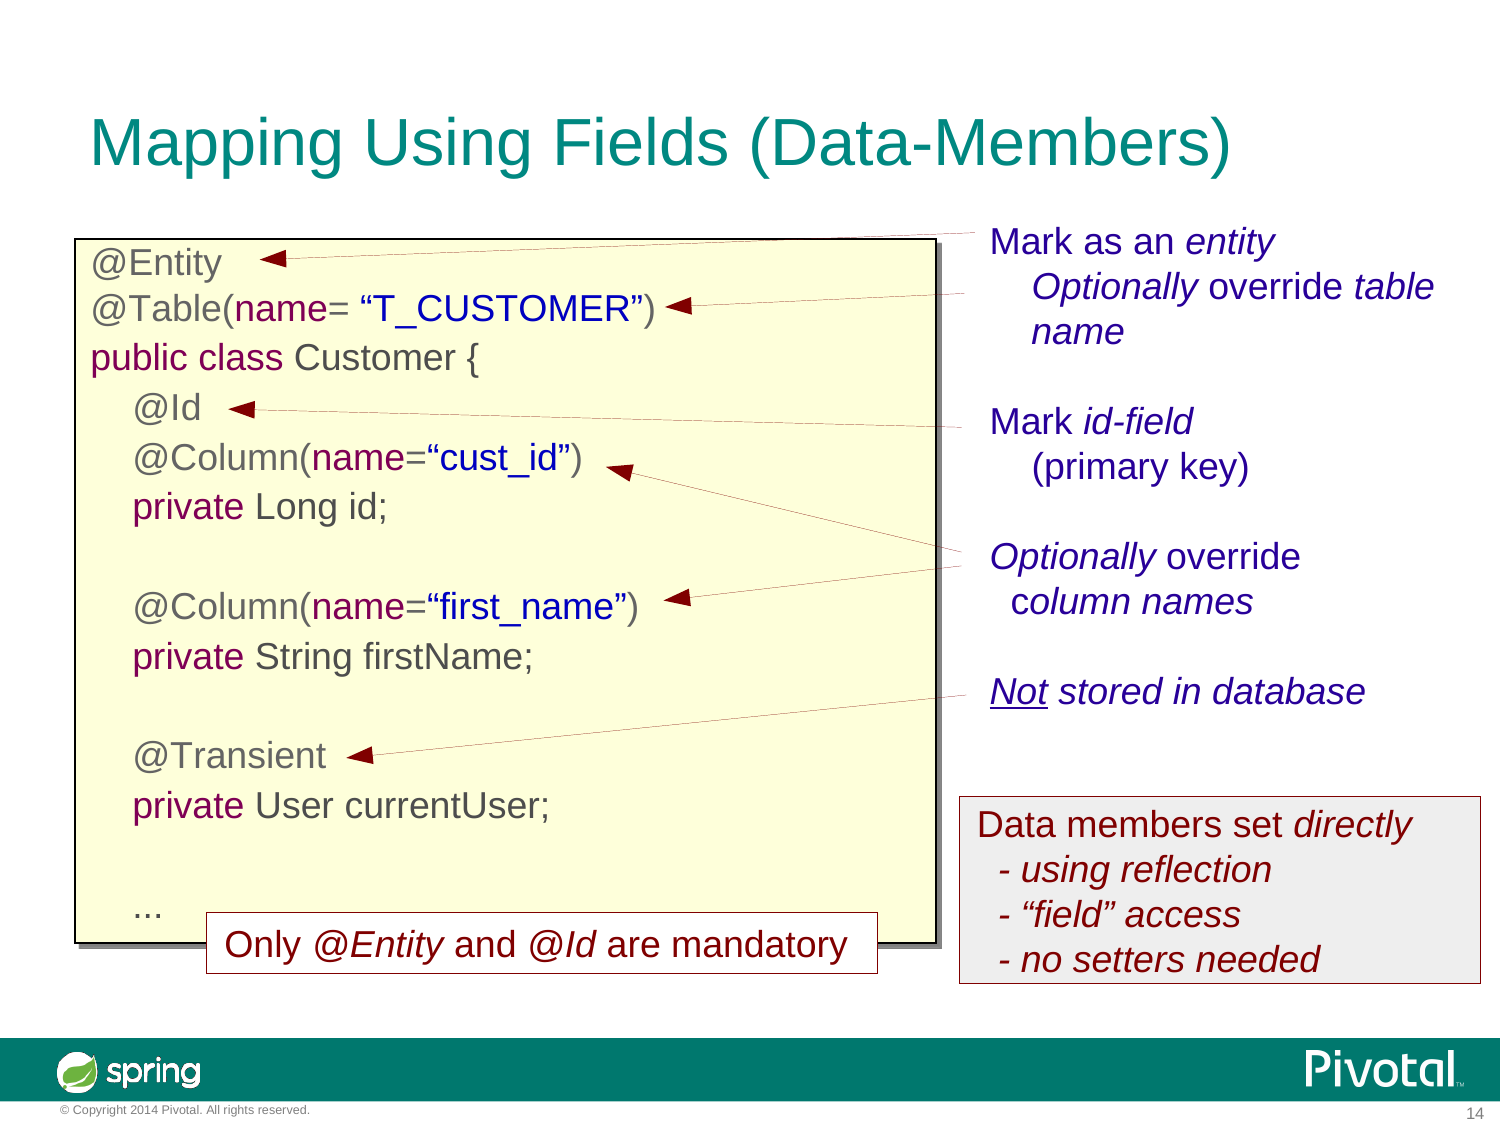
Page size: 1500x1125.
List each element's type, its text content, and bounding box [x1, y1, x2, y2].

title Mapping Using Fields (Data-Members) [75, 44, 1426, 233]
picture [32, 1041, 210, 1103]
text_box Mark as an entity Optionally override table name Mark id-field (primary key) Optionally override column names Not stored in database [974, 209, 1479, 725]
picture [1306, 1050, 1464, 1087]
list @Entity @Table(name= “T_CUSTOMER”) public class Customer { @Id @Column(name=“cust_id”) private Long id; @Column(name=“first_name”) private String firstName; @Transient private User currentUser; ... [75, 239, 937, 944]
text_box Data members set directly - using reflection - “field” access - no setters needed [959, 796, 1481, 984]
text_box Only @Entity and @Id are mandatory [206, 912, 878, 974]
